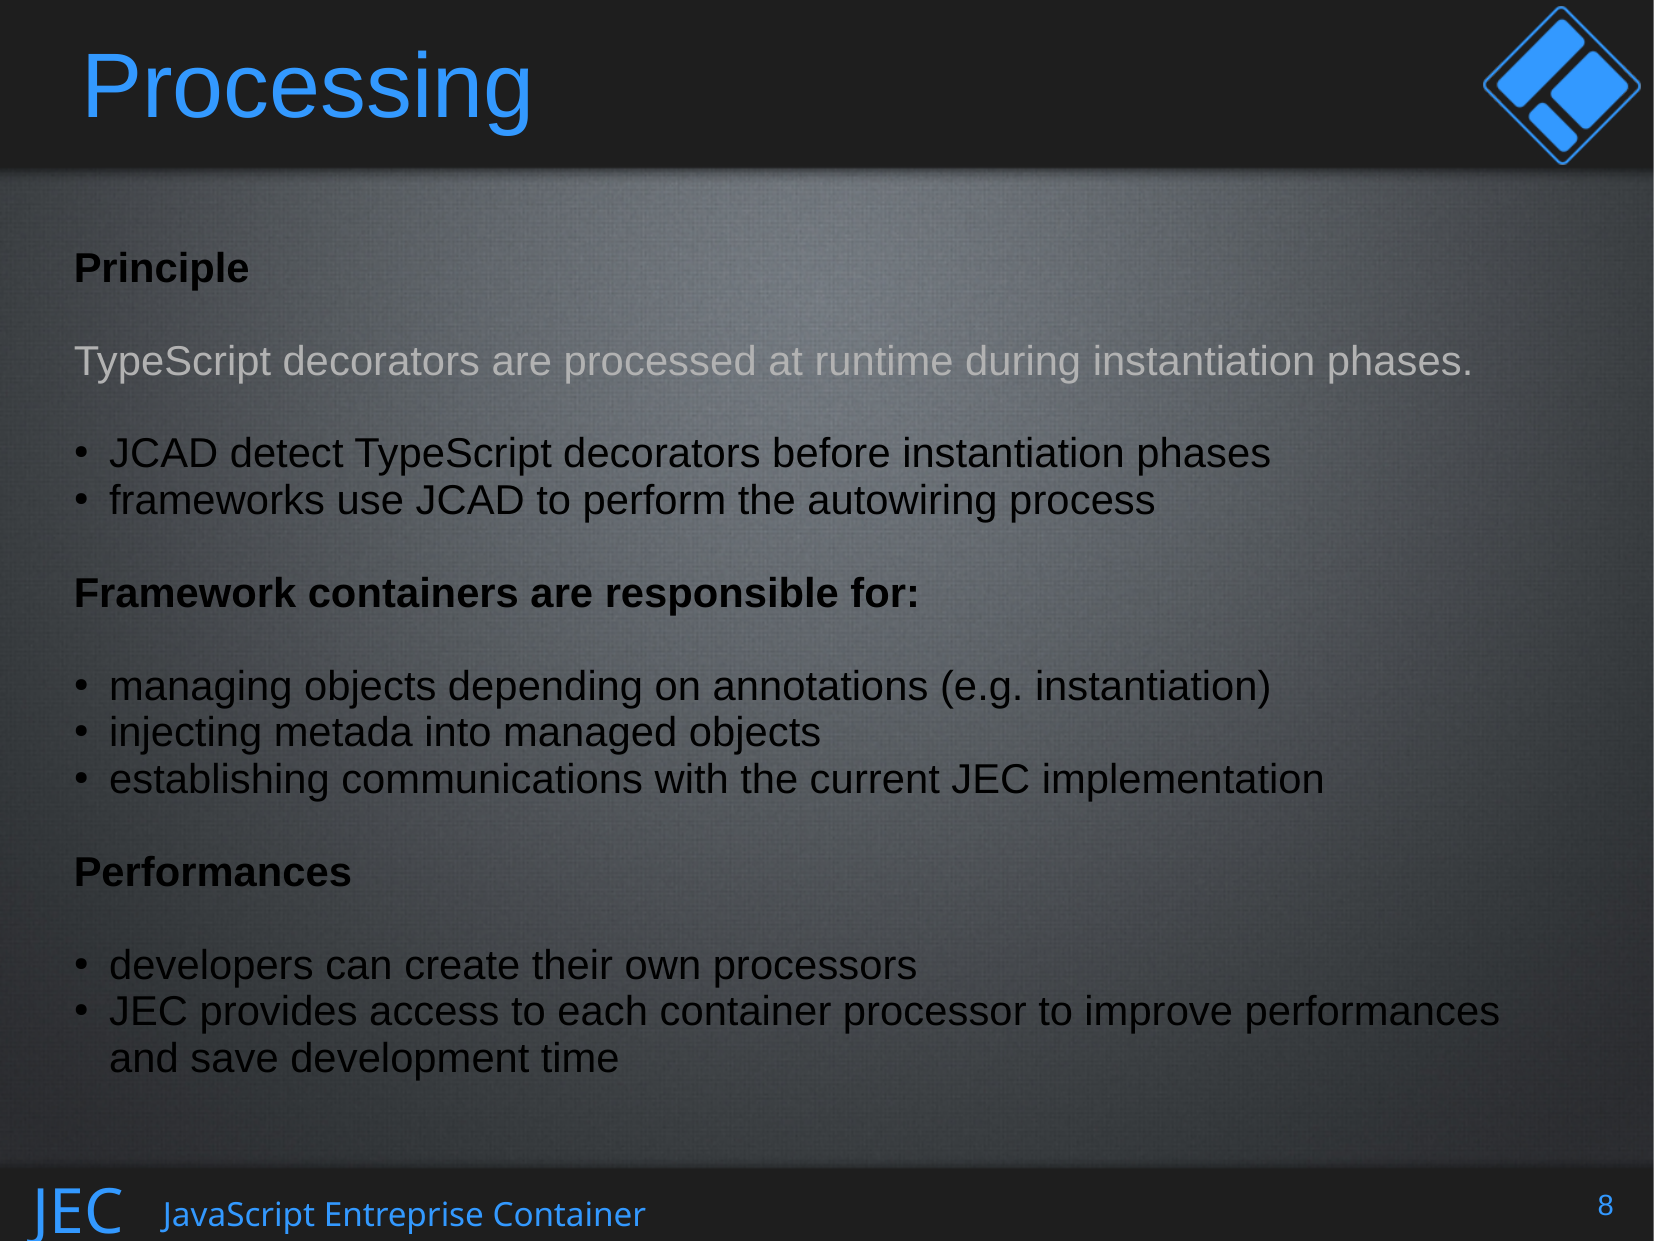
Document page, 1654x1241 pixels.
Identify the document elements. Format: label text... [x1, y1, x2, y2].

title Processing [81, 23, 1440, 147]
text_box JavaScript Entreprise Container [148, 1183, 651, 1241]
picture [0, 0, 1654, 1241]
text_box JEC [17, 1159, 149, 1241]
text_box 8 [742, 1181, 1629, 1229]
text_box Principle TypeScript decorators are processed at runtime during instantiation phases. JCAD detect TypeScript decorators before instantiation phases frameworks use JCAD to perform the autowiring process Framework containers are responsible for: managing objects depending on annotations (e.g. instantiation) injecting metada into managed objects establishing communications with the current JEC implementation Performances developers can create their own processors JEC provides access to each container processor to improve performances and save development time [59, 236, 1595, 1097]
